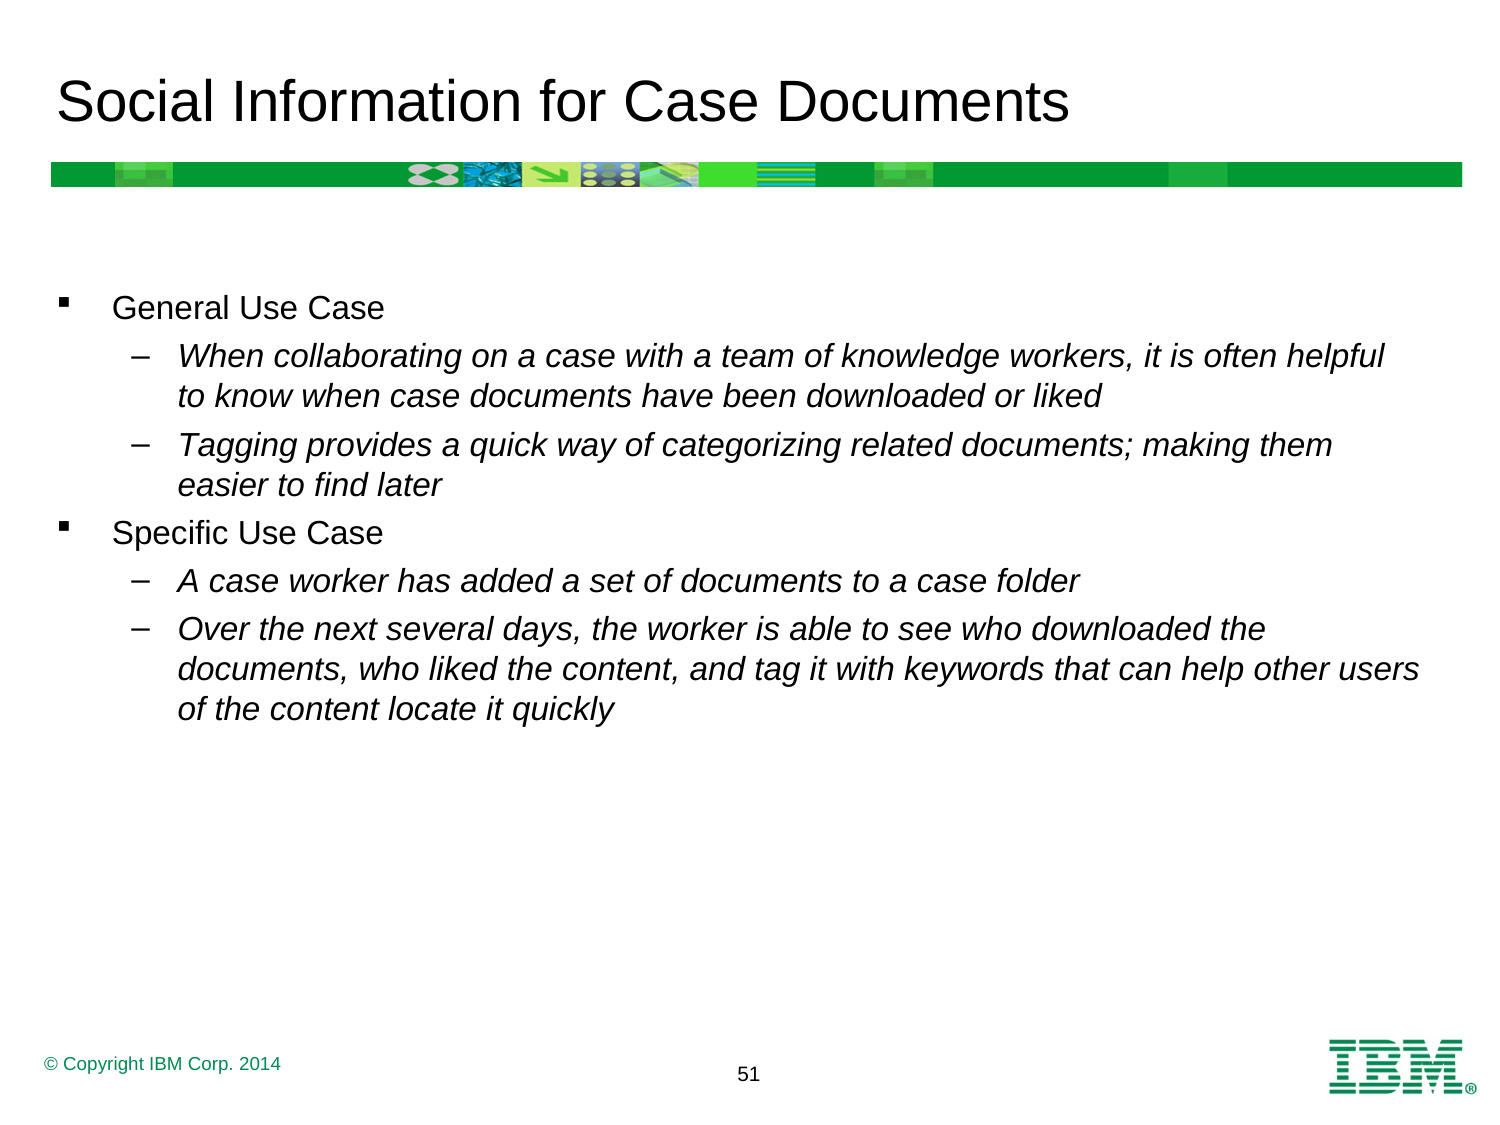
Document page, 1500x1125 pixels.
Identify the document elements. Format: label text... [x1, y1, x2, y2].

picture [50, 165, 1463, 189]
text_box General Use Case When collaborating on a case with a team of knowledge workers, it is often helpful to know when case documents have been downloaded or liked Tagging provides a quick way of categorizing related documents; making them easier to find later Specific Use Case A case worker has added a set of documents to a case folder Over the next several days, the worker is able to see who downloaded the documents, who liked the content, and tag it with keywords that can help other users of the content locate it quickly [41, 278, 1438, 1029]
text_box <number> [425, 1052, 776, 1113]
text_box Social Information for Case Documents [41, 31, 1500, 165]
picture [1327, 1037, 1479, 1096]
